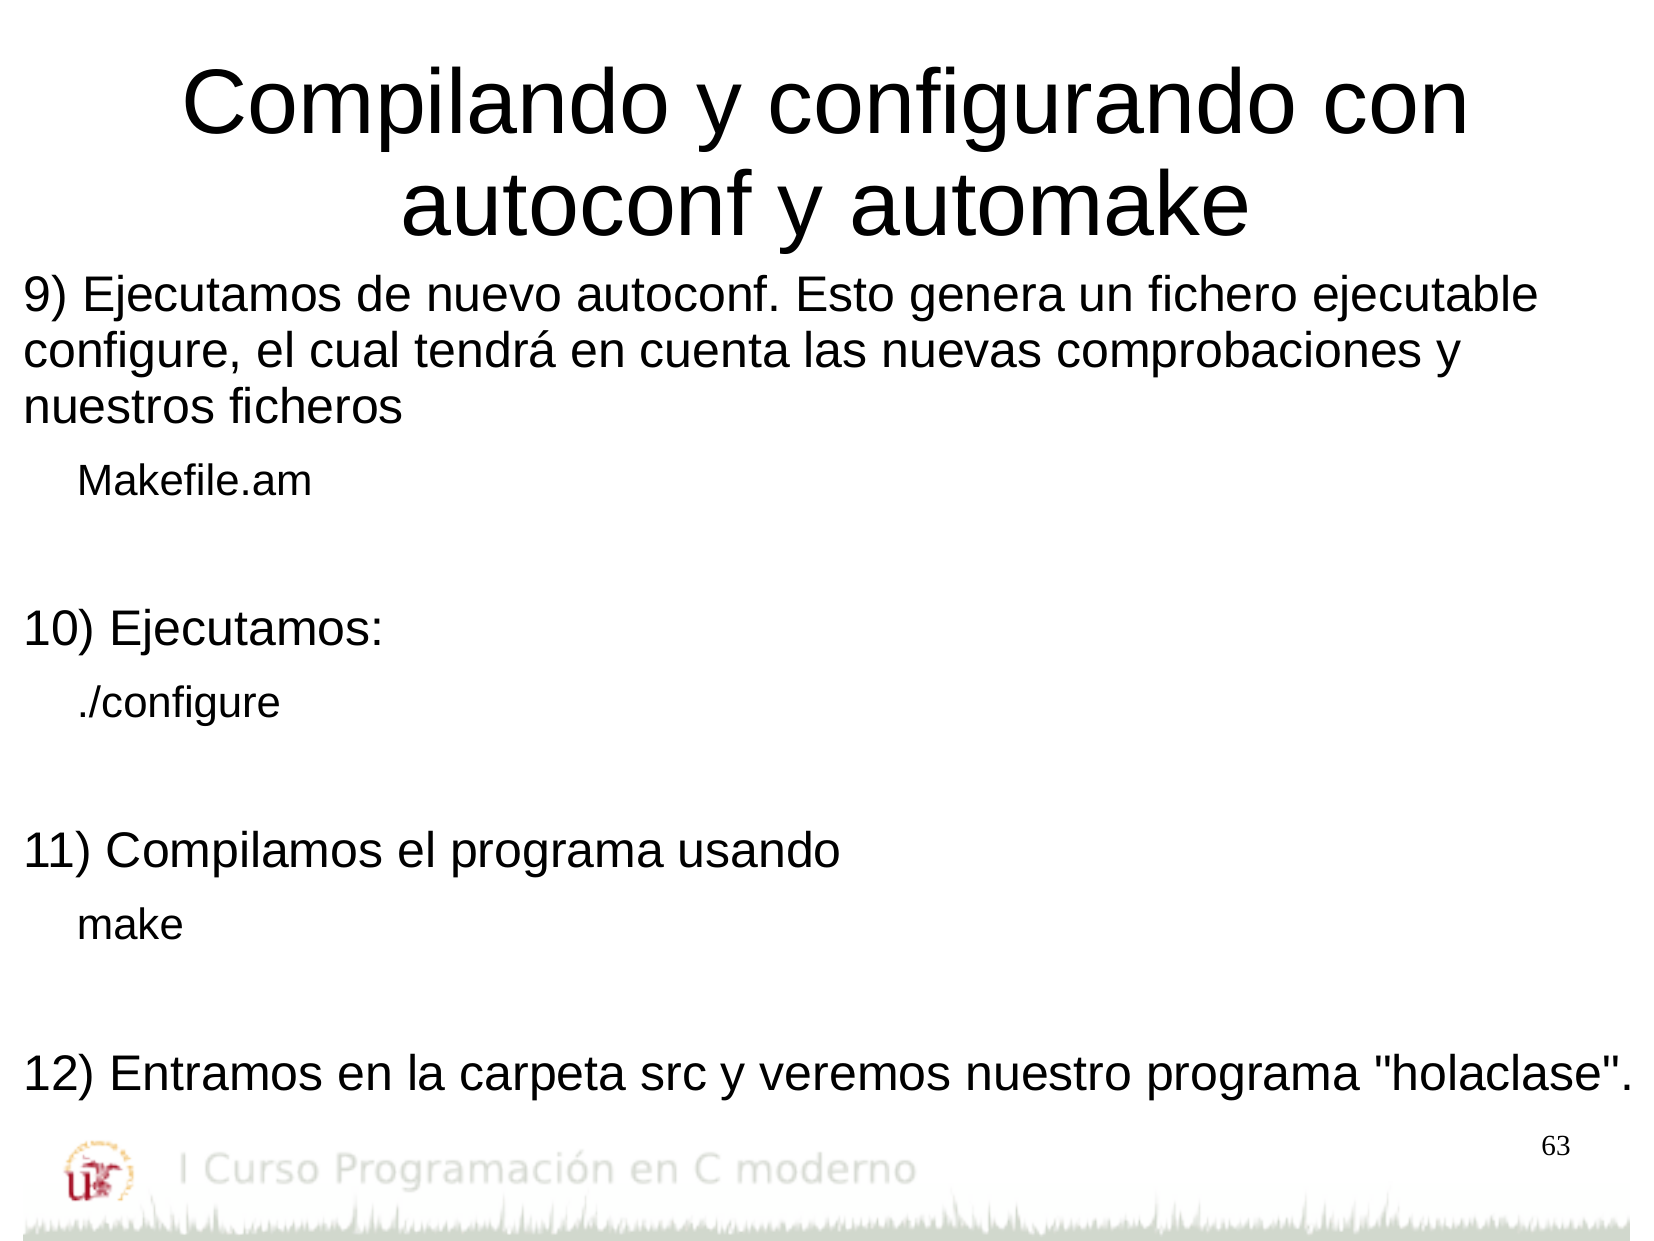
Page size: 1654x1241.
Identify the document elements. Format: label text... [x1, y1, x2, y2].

picture [23, 1136, 1630, 1241]
list 9) Ejecutamos de nuevo autoconf. Esto genera un fichero ejecutable configure, el cual tendrá en cuenta las nuevas comprobaciones y nuestros ficheros Makefile.am 10) Ejecutamos: ./configure 11) Compilamos el programa usando make 12) Entramos en la carpeta src y veremos nuestro programa "holaclase". [0, 266, 1642, 1158]
title Compilando y configurando con autoconf y automake [82, 49, 1571, 257]
